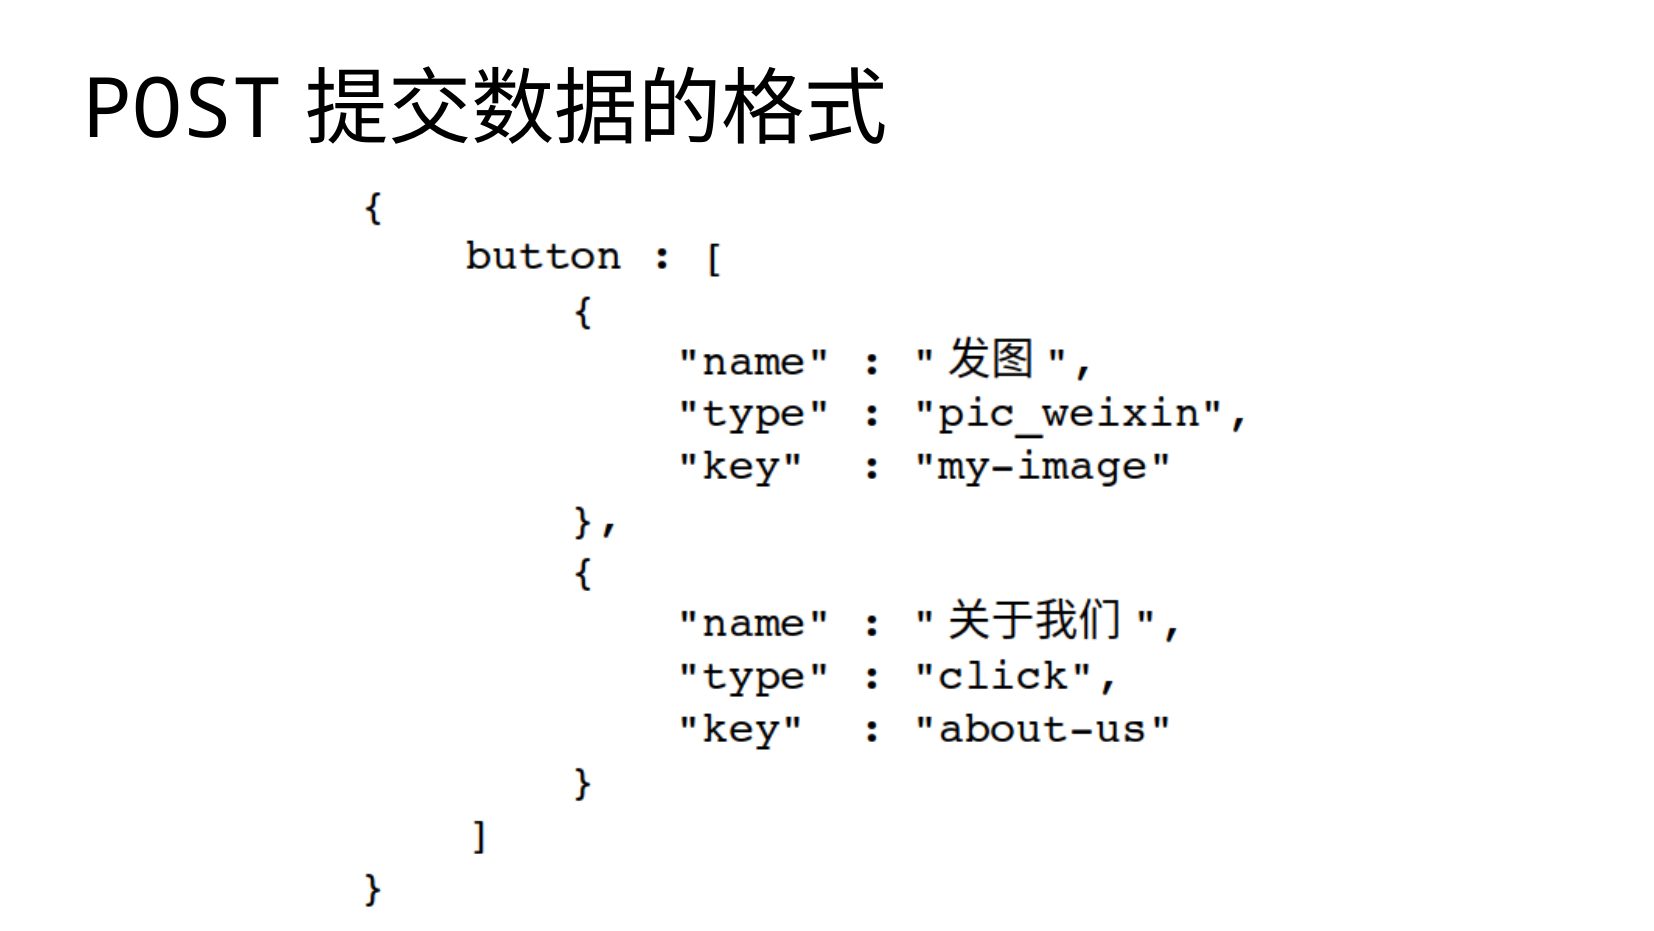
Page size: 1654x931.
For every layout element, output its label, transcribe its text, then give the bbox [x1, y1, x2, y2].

picture [360, 188, 1271, 910]
title POST提交数据的格式 [82, 37, 1571, 166]
